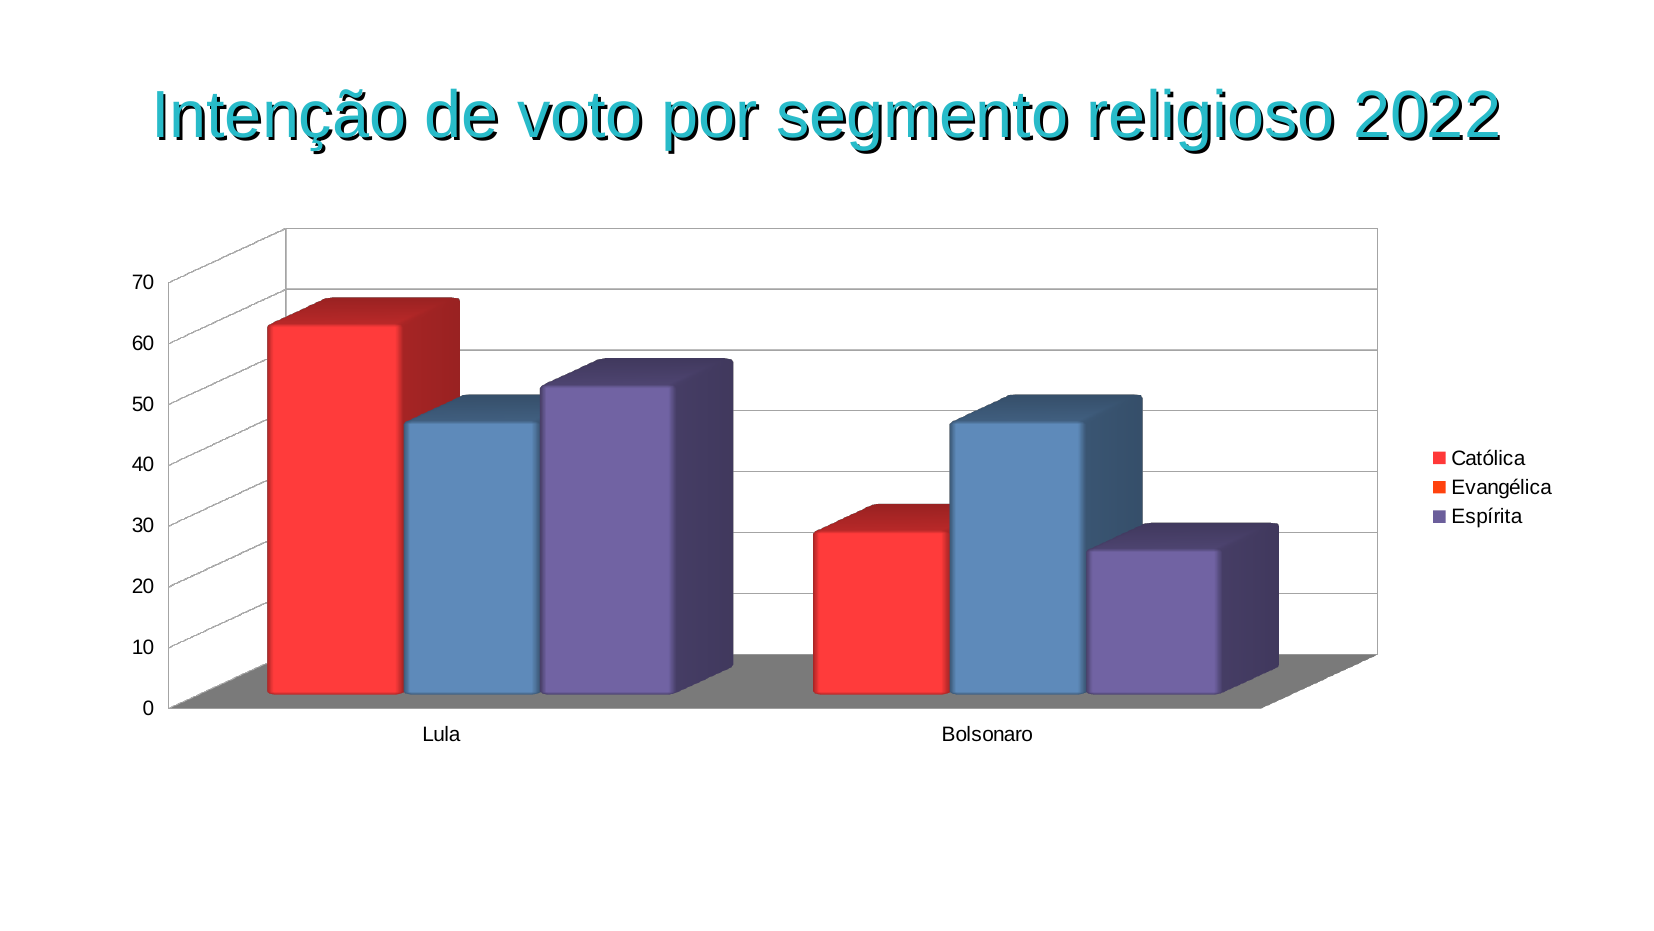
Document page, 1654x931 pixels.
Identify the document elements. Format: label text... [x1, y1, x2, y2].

chart [82, 217, 1571, 758]
title Intenção de voto por segmento religioso 2022 [82, 37, 1571, 193]
